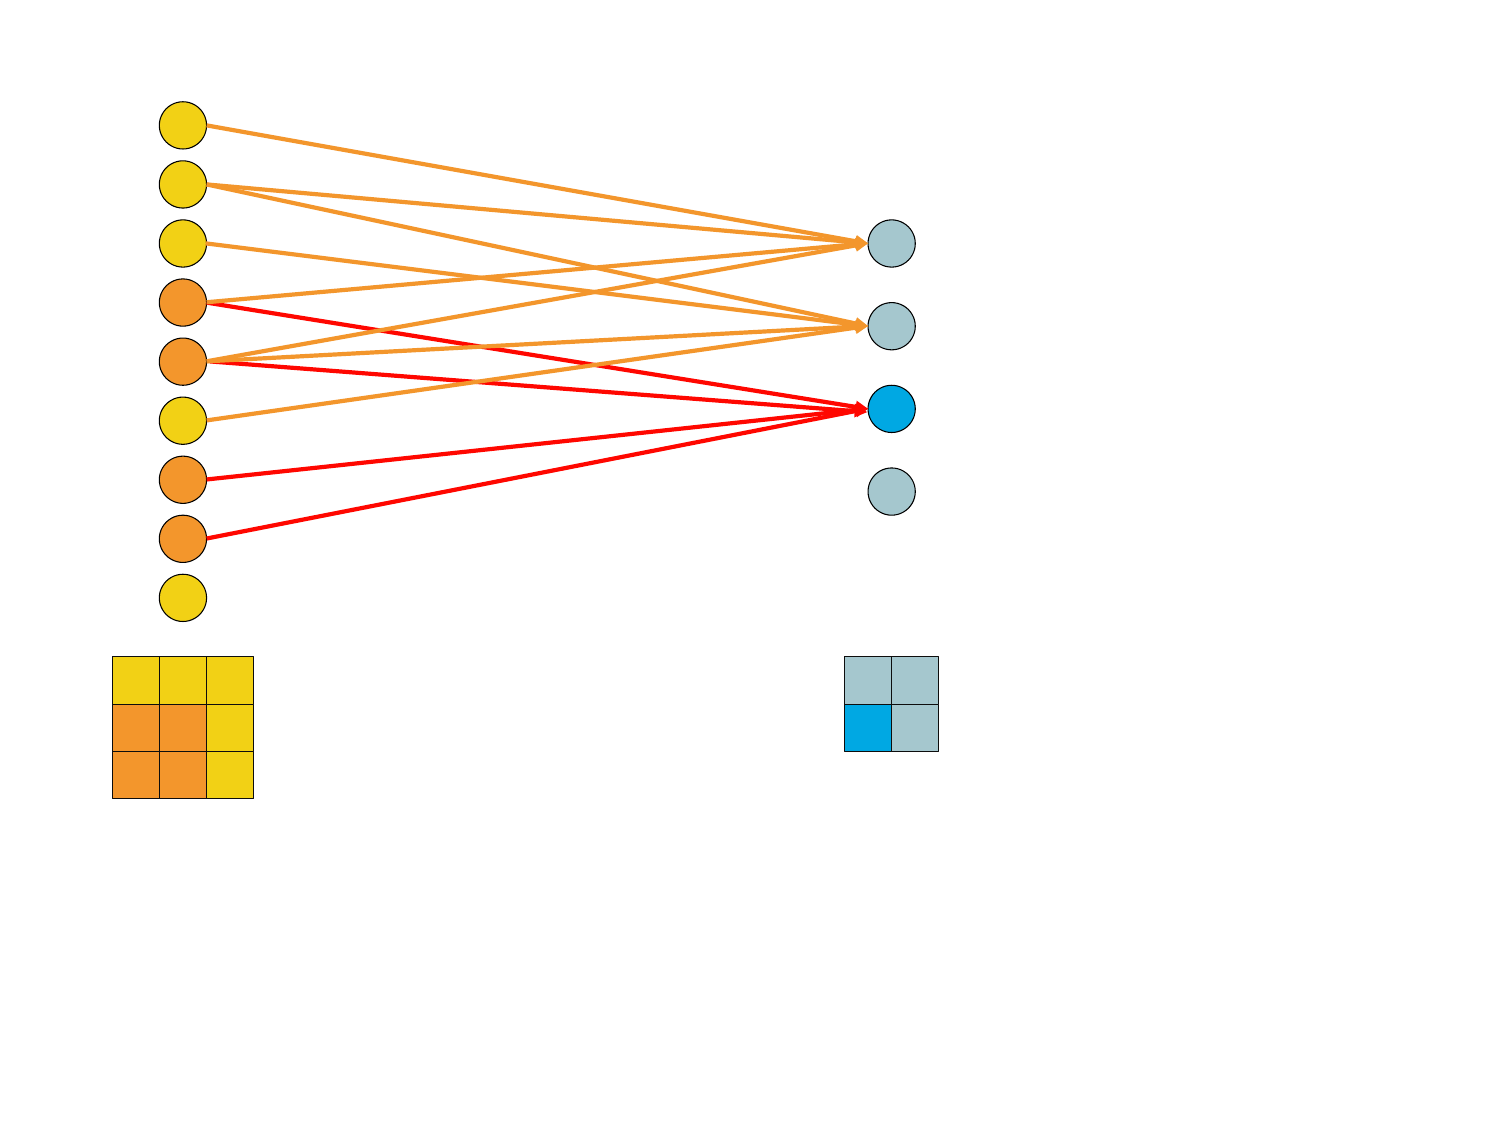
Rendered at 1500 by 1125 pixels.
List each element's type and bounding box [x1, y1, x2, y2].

text_box [868, 219, 916, 268]
text_box [159, 219, 207, 268]
text_box [159, 338, 207, 386]
text_box [844, 656, 939, 752]
text_box [159, 397, 207, 445]
text_box [868, 467, 916, 516]
text_box [868, 302, 916, 350]
text_box [159, 574, 207, 622]
text_box [159, 515, 207, 563]
text_box [159, 278, 207, 327]
text_box [159, 101, 207, 149]
text_box [868, 385, 916, 433]
text_box [159, 456, 207, 504]
text_box [159, 160, 207, 209]
text_box [112, 656, 254, 799]
